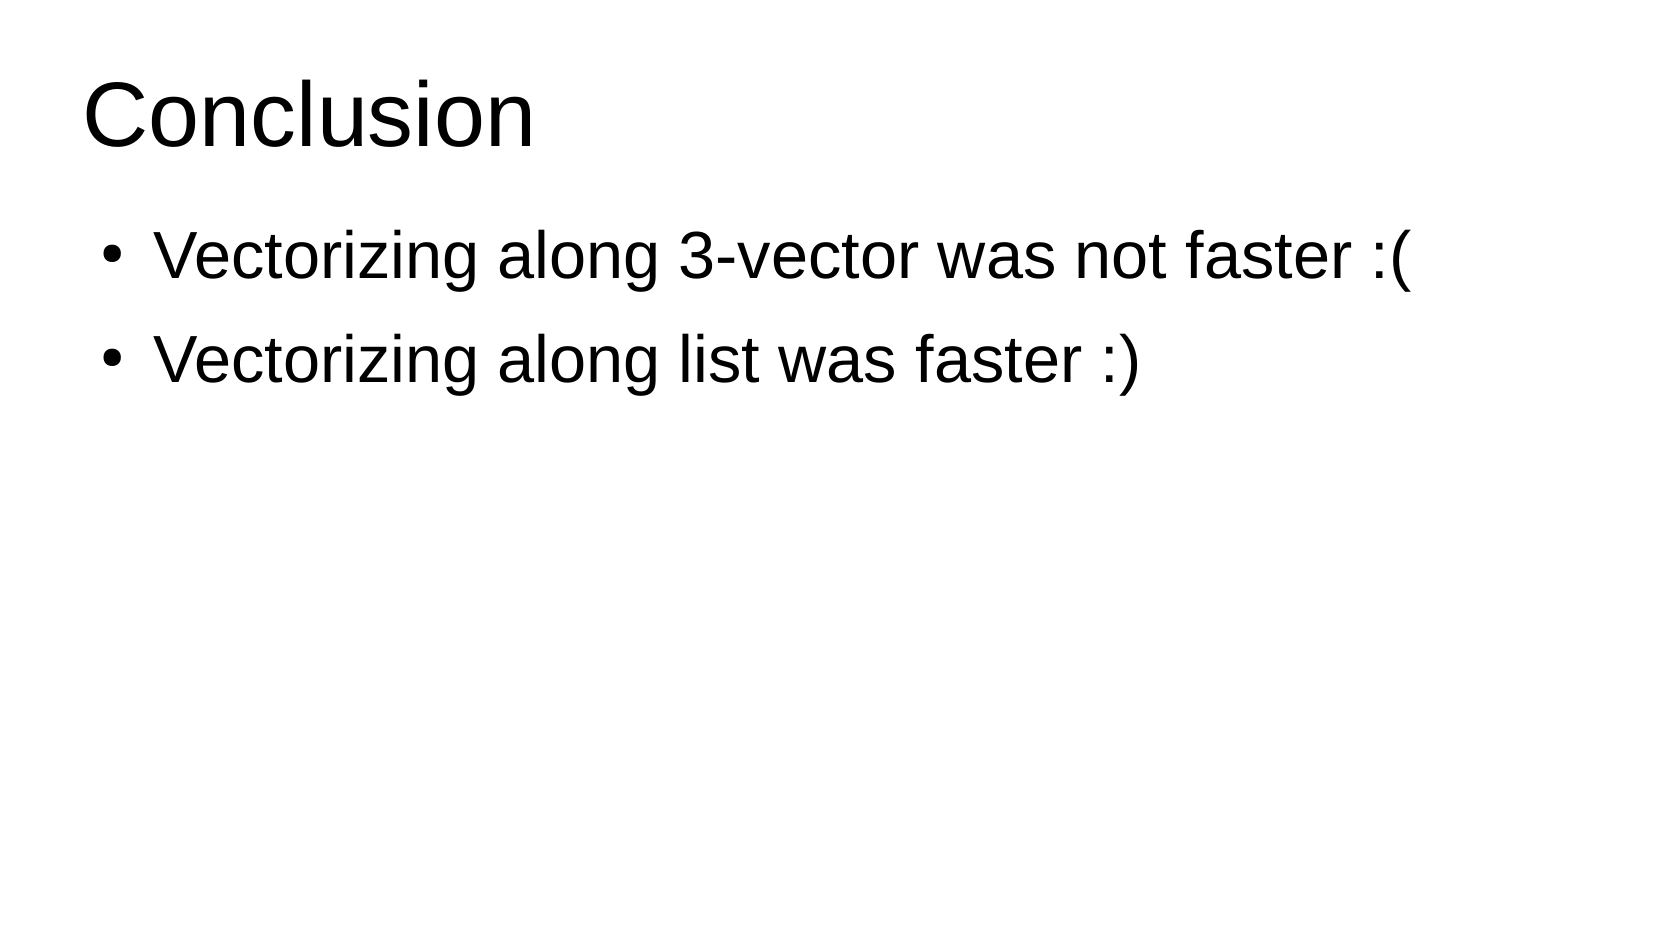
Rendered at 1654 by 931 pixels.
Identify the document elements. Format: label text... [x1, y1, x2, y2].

title Conclusion [82, 37, 1571, 193]
list Vectorizing along 3-vector was not faster :( Vectorizing along list was faster :) [82, 217, 1571, 758]
